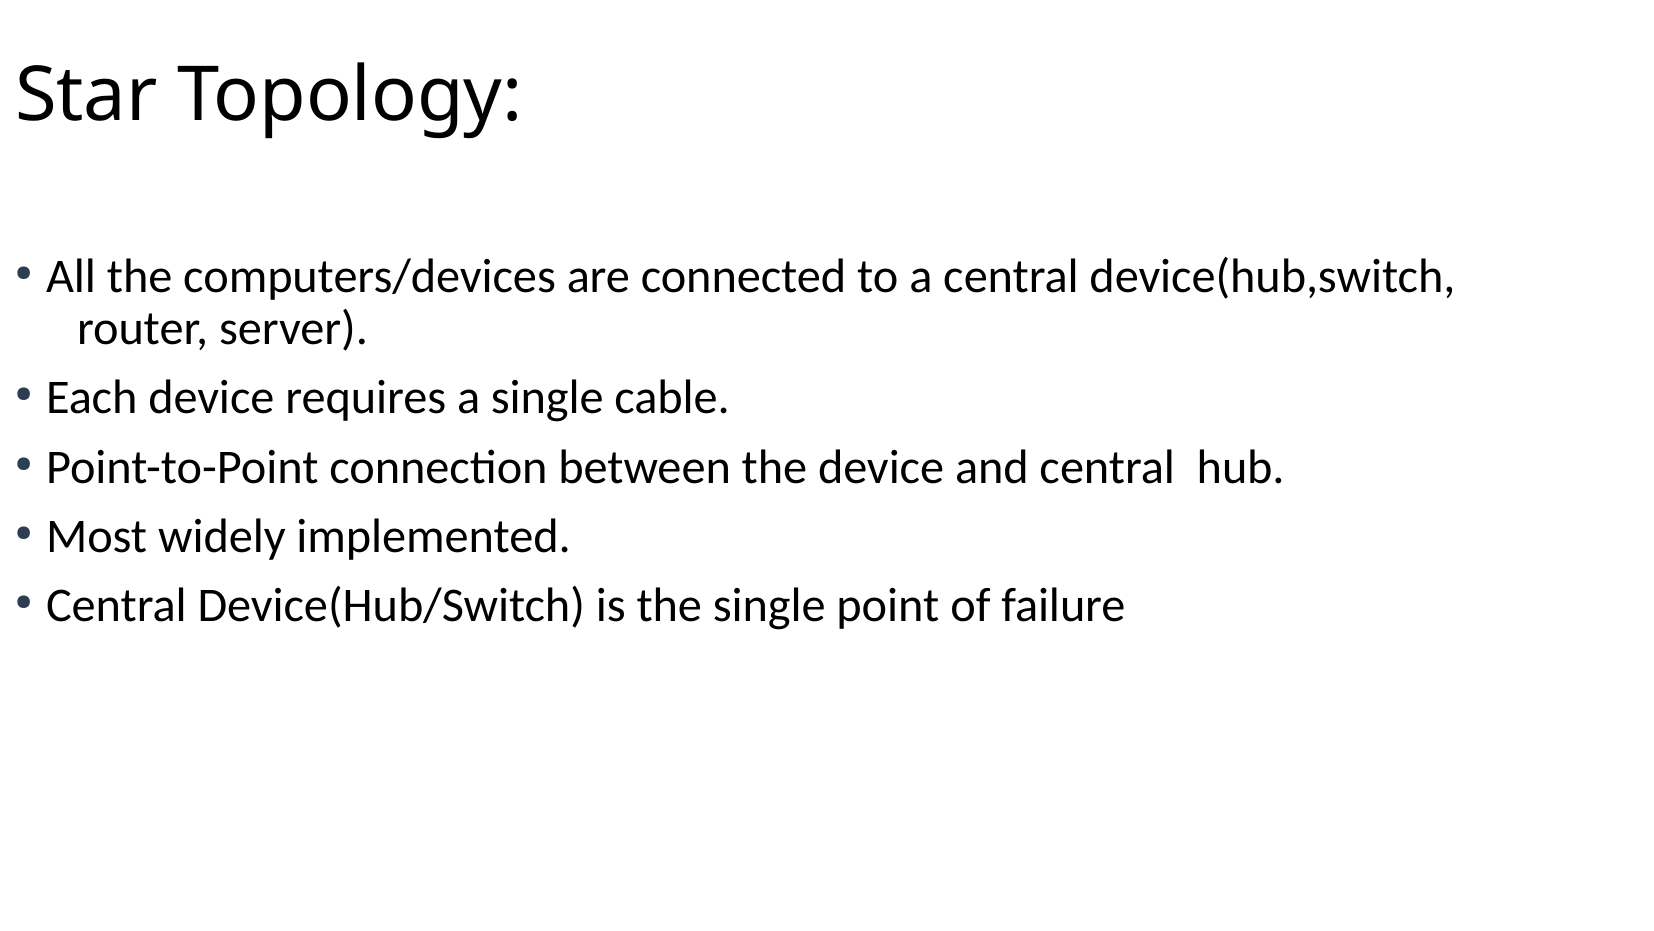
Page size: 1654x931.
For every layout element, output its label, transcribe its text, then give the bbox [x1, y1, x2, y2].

list All the computers/devices are connected to a central device(hub,switch, router, server). Each device requires a single cable. Point-to-Point connection between the device and central hub. Most widely implemented. Central Device(Hub/Switch) is the single point of failure [0, 243, 1536, 864]
title Star Topology: [0, 36, 1536, 155]
